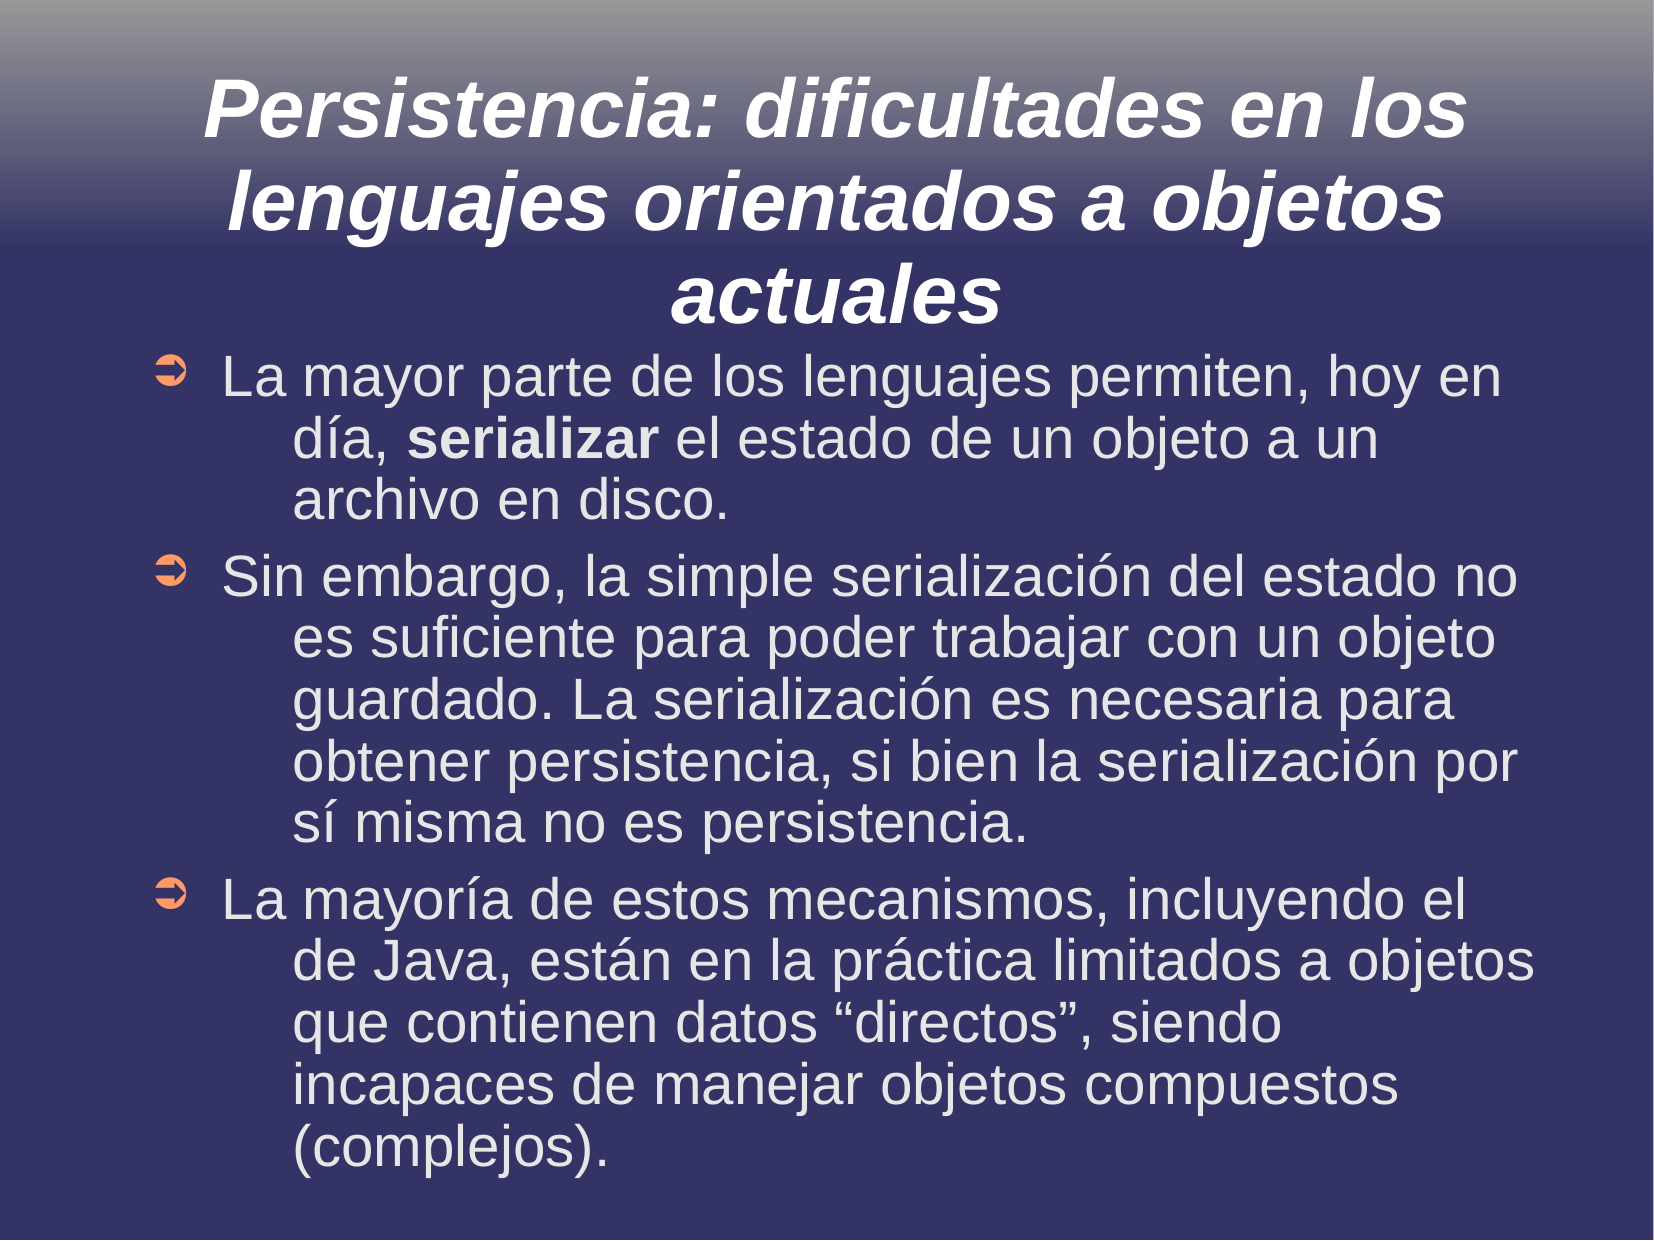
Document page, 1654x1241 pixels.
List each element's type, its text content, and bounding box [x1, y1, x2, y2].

title Persistencia: dificultades en los lenguajes orientados a objetos actuales [112, 45, 1563, 339]
list La mayor parte de los lenguajes permiten, hoy en día, serializar el estado de un objeto a un archivo en disco. Sin embargo, la simple serialización del estado no es suficiente para poder trabajar con un objeto guardado. La serialización es necesaria para obtener persistencia, si bien la serialización por sí misma no es persistencia. La mayoría de estos mecanismos, incluyendo el de Java, están en la práctica limitados a objetos que contienen datos “directos”, siendo incapaces de manejar objetos compuestos (complejos). [112, 339, 1563, 1178]
